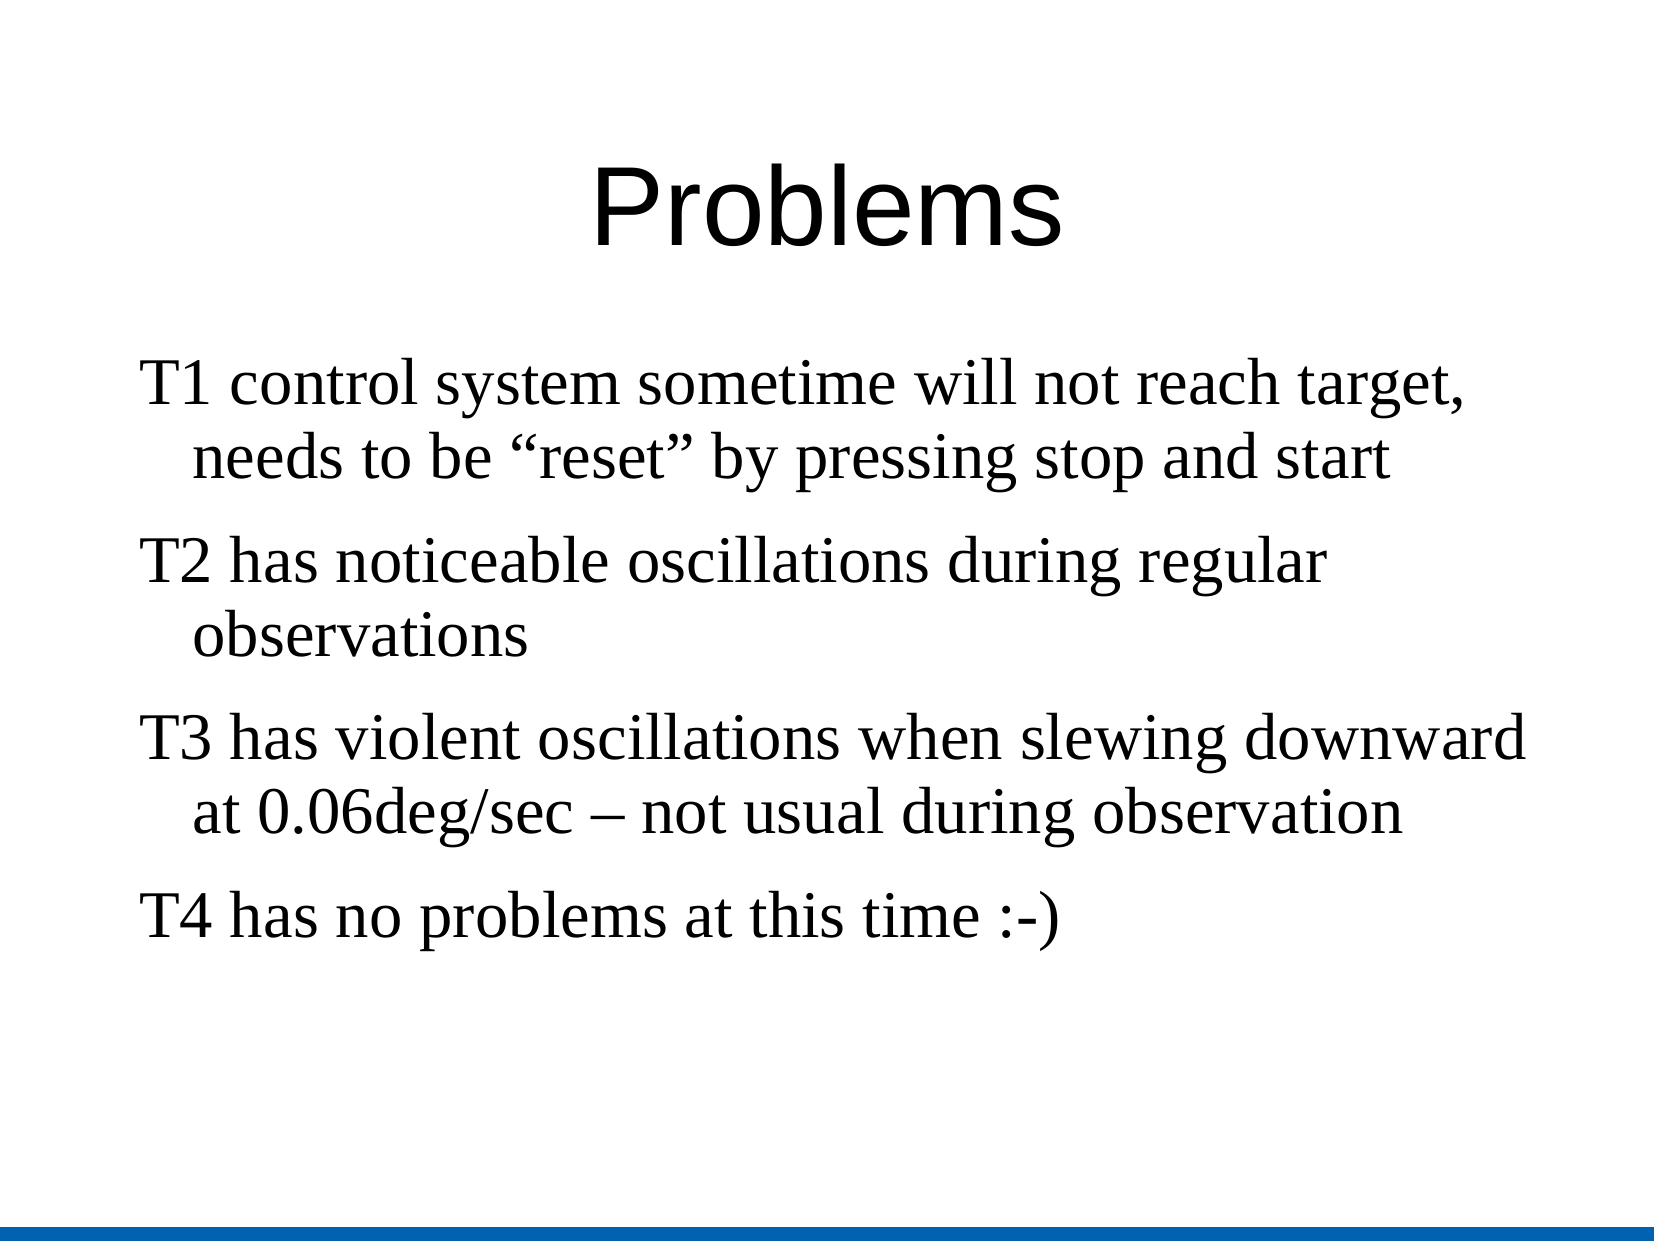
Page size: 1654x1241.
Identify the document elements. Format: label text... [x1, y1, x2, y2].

list T1 control system sometime will not reach target, needs to be “reset” by pressing stop and start T2 has noticeable oscillations during regular observations T3 has violent oscillations when slewing downward at 0.06deg/sec – not usual during observation T4 has no problems at this time :-) [121, 344, 1533, 1127]
title Problems [121, 102, 1533, 311]
